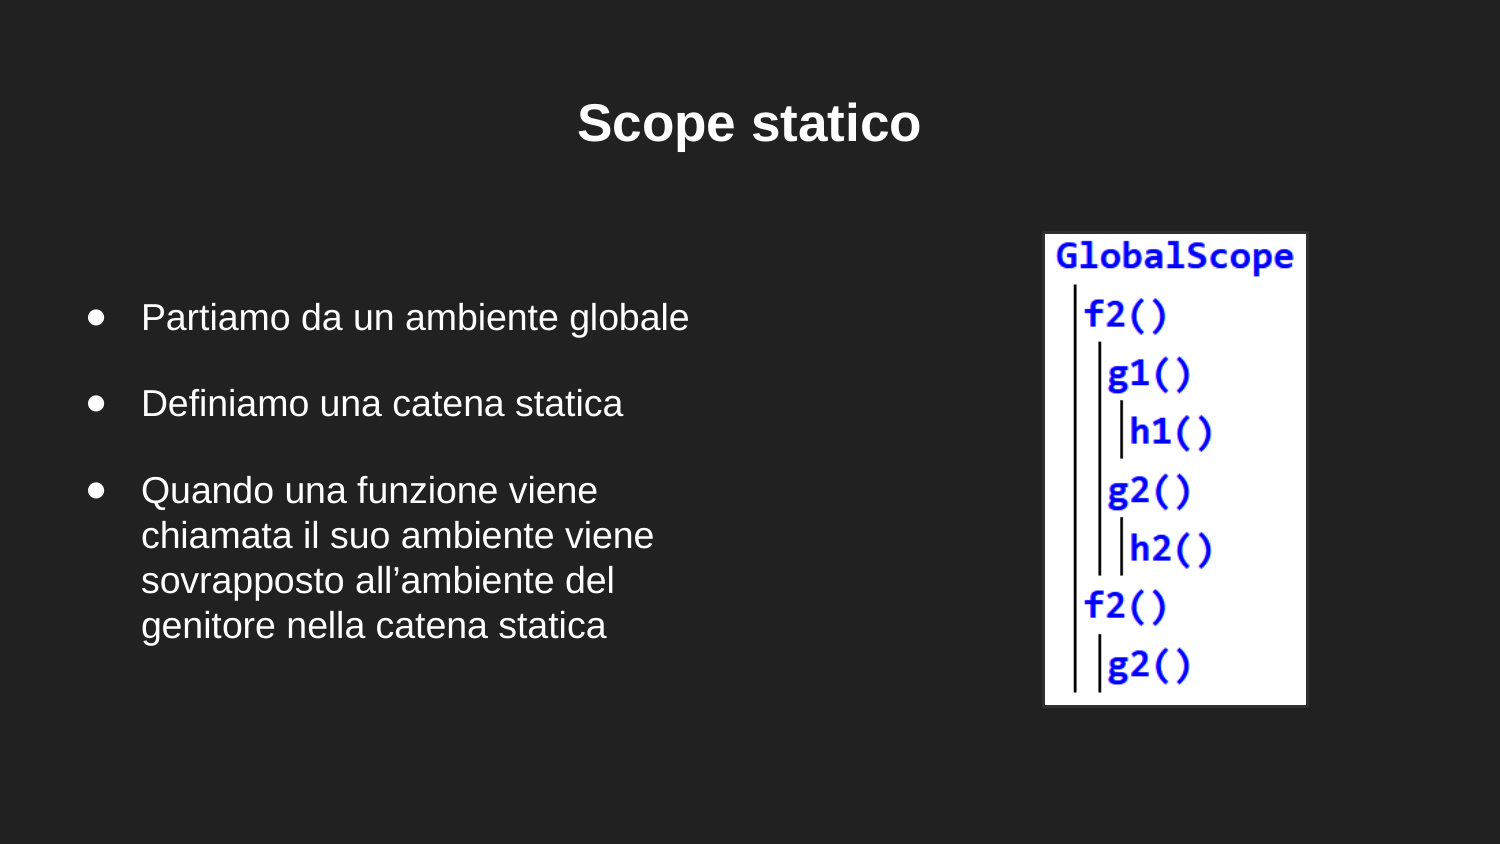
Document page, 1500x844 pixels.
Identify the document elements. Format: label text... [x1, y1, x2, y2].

title Scope statico [51, 72, 1449, 167]
picture [1044, 233, 1306, 705]
list Partiamo da un ambiente globale Definiamo una catena statica Quando una funzione viene chiamata il suo ambiente viene sovrapposto all’ambiente del genitore nella catena statica [51, 189, 708, 750]
